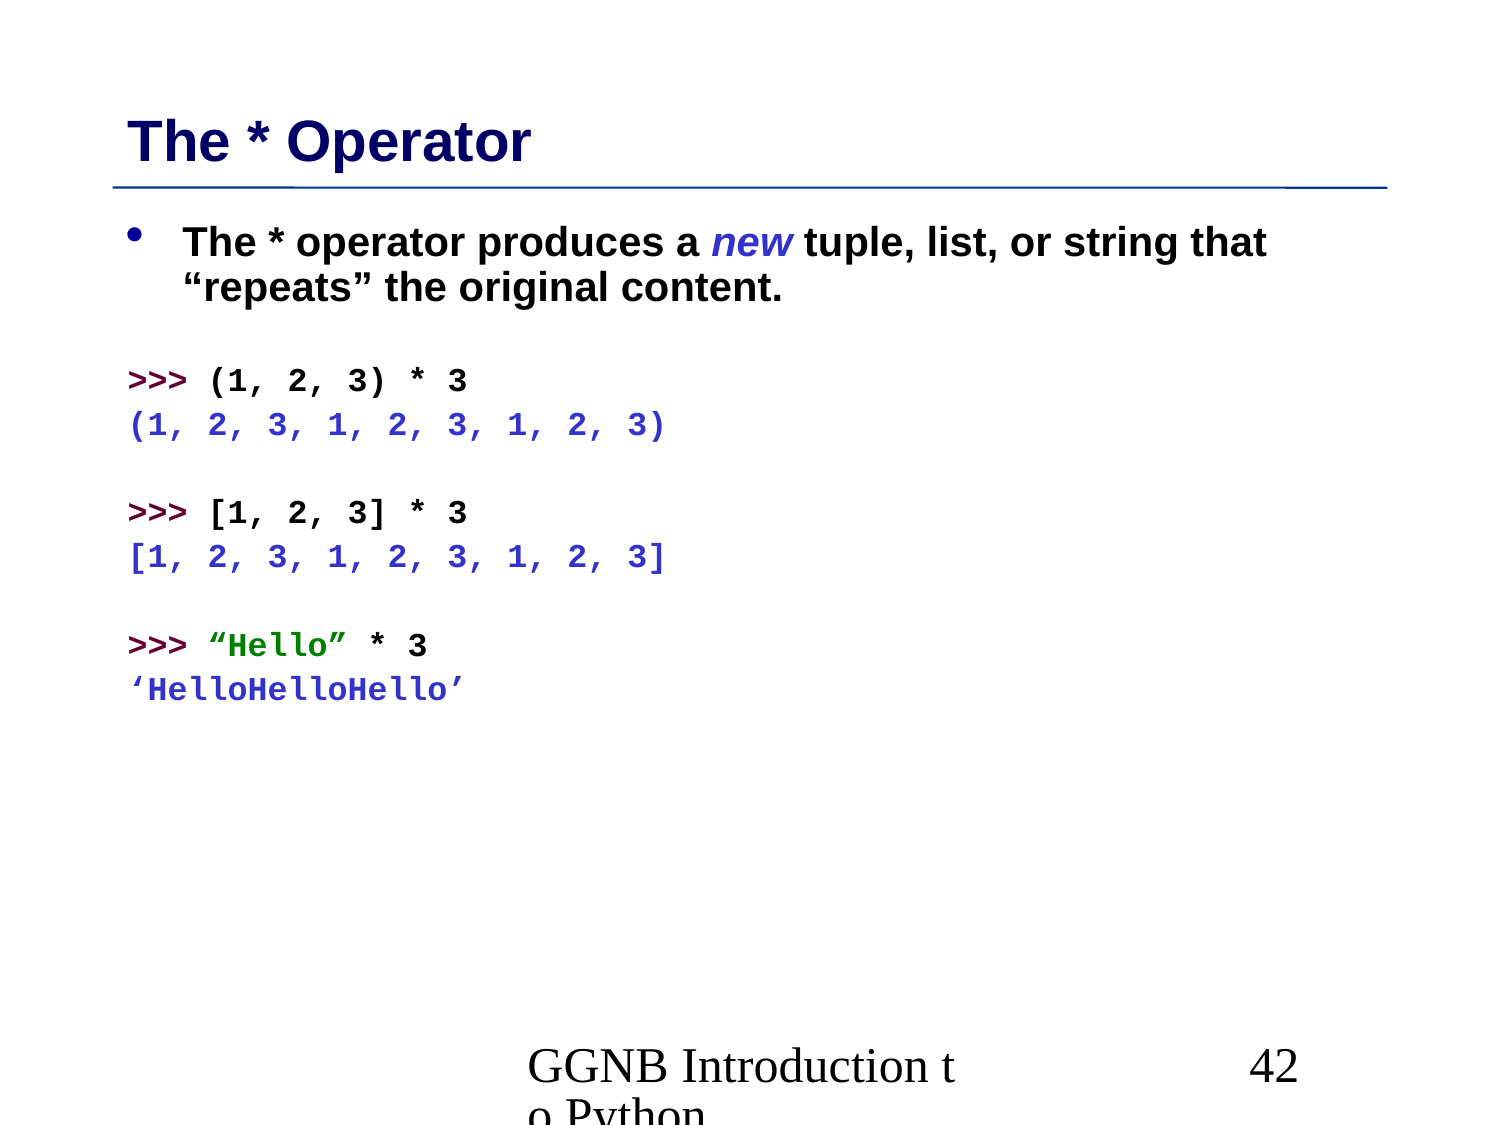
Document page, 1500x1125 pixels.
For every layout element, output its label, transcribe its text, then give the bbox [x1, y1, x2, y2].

list The * operator produces a new tuple, list, or string that “repeats” the original content. >>> (1, 2, 3) * 3 (1, 2, 3, 1, 2, 3, 1, 2, 3) >>> [1, 2, 3] * 3 [1, 2, 3, 1, 2, 3, 1, 2, 3] >>> “Hello” * 3 ‘HelloHelloHello’ [112, 212, 1388, 963]
title The * Operator [112, 95, 1388, 181]
